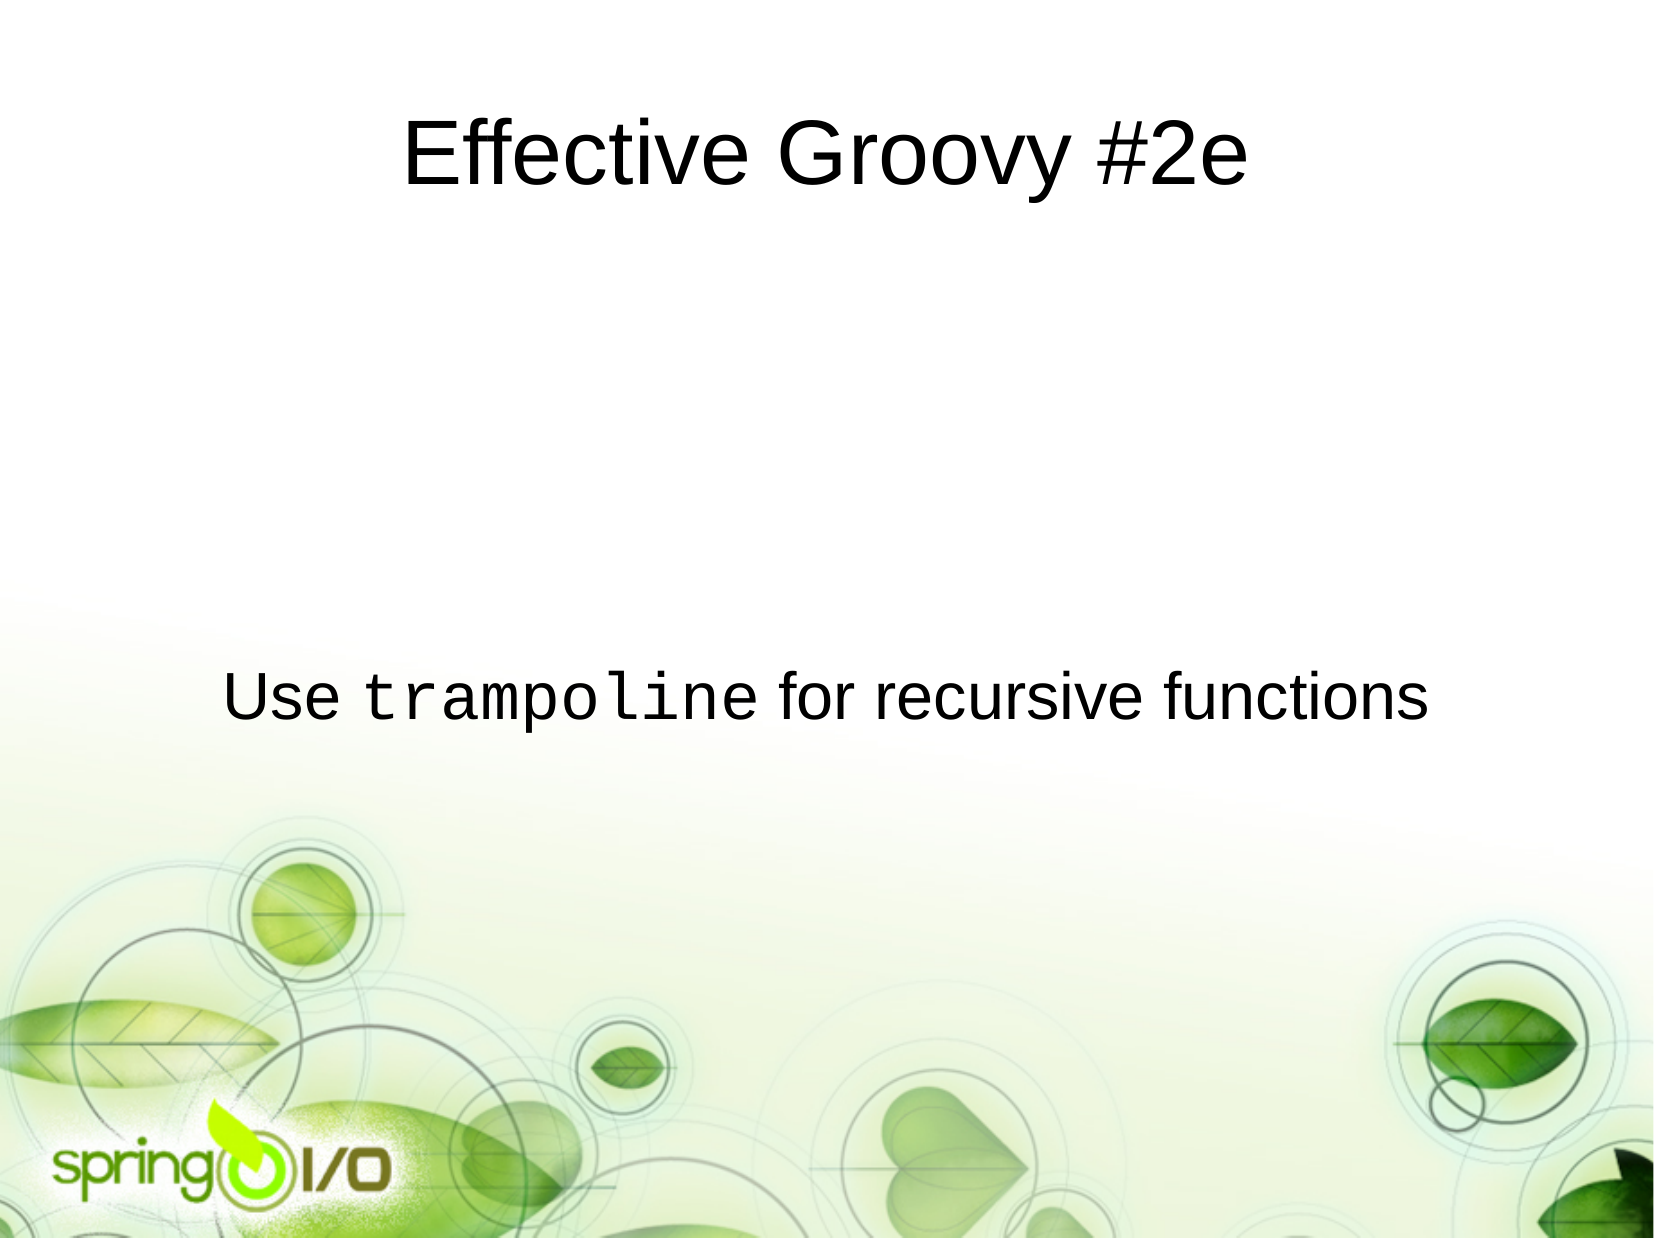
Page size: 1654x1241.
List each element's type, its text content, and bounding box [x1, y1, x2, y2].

title Effective Groovy #2e [82, 56, 1571, 250]
subtitle Use trampoline for recursive functions [82, 297, 1571, 1102]
picture [0, 0, 1654, 1238]
